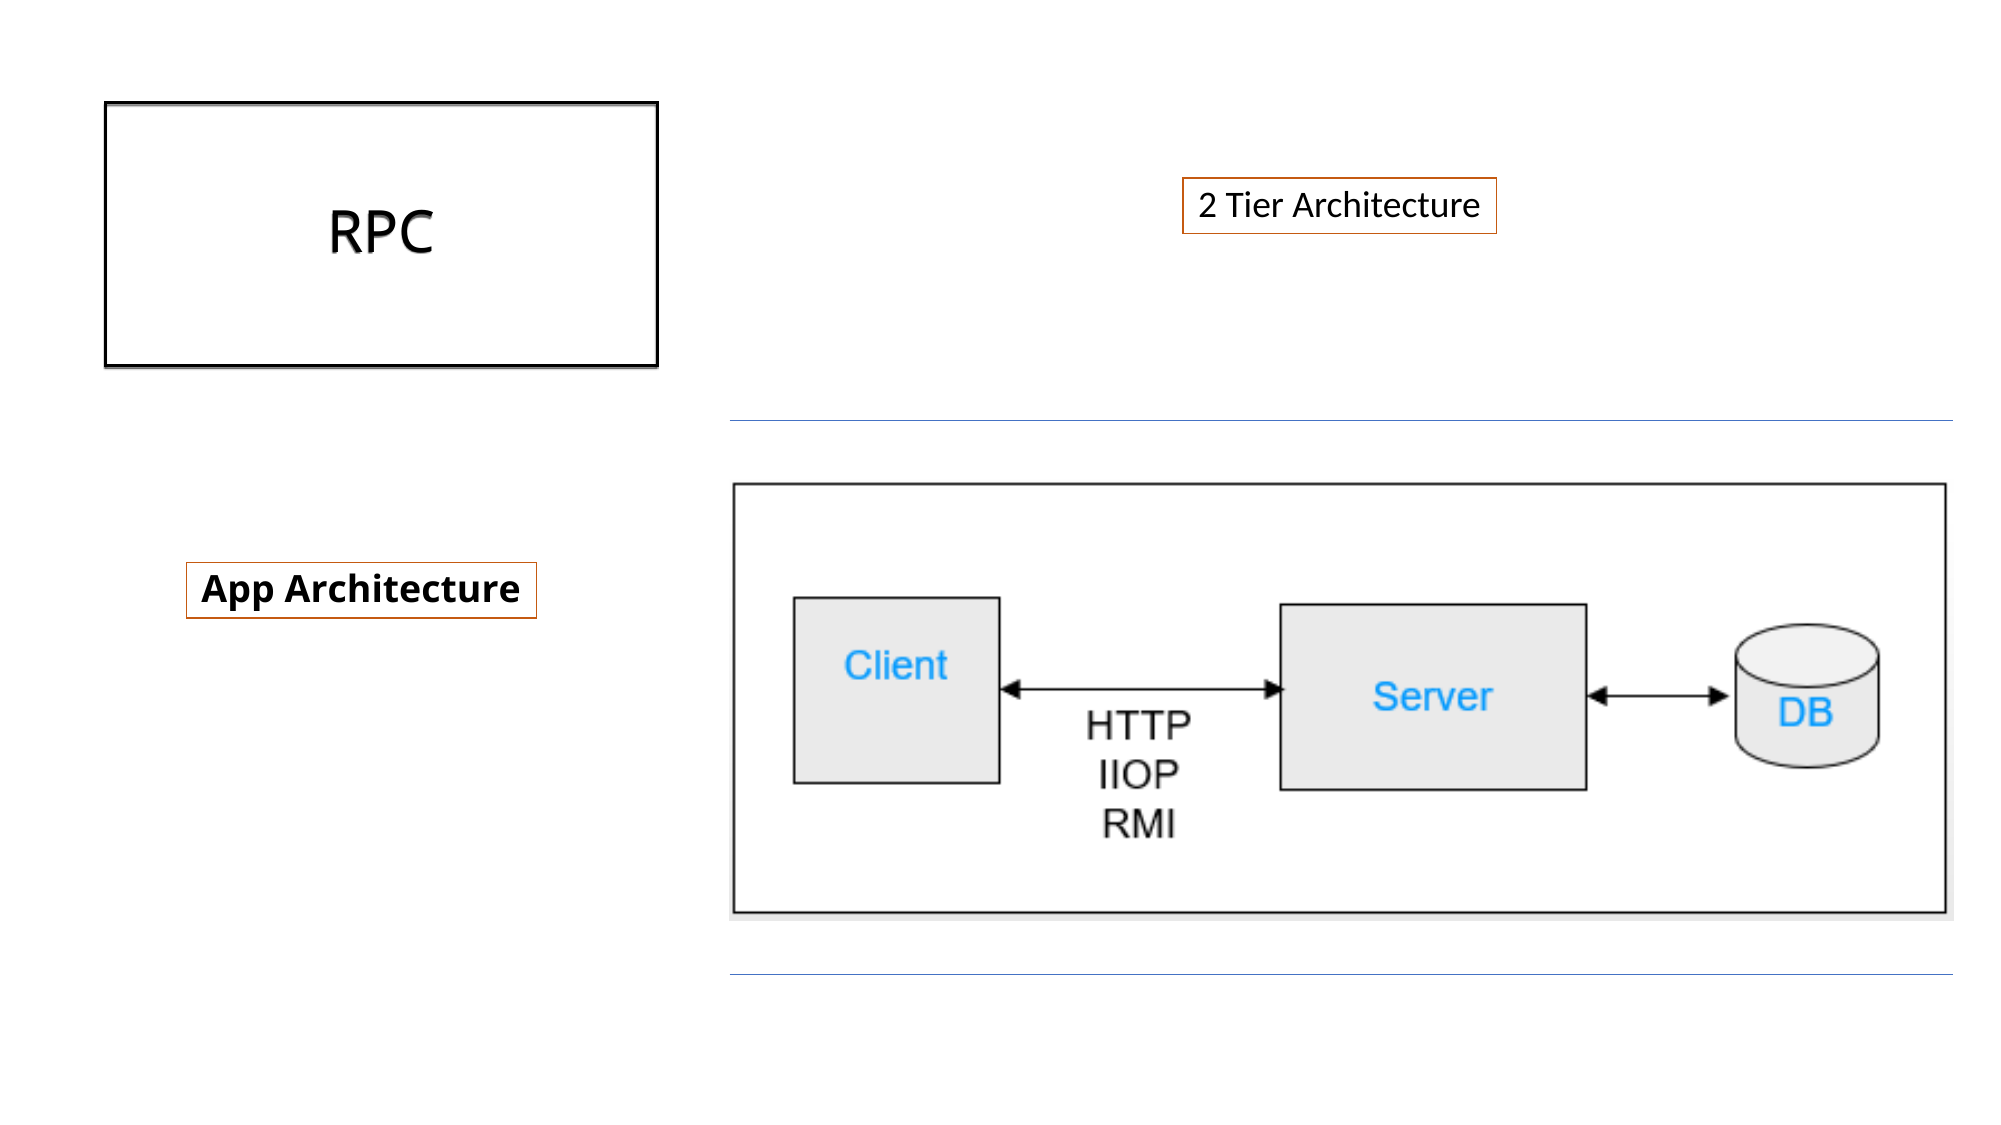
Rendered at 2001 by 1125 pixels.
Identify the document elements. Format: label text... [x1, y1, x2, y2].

title RPC [105, 102, 658, 366]
text_box 2 Tier Architecture [1183, 178, 1496, 234]
text_box App Architecture [186, 563, 536, 618]
picture [729, 479, 1954, 921]
